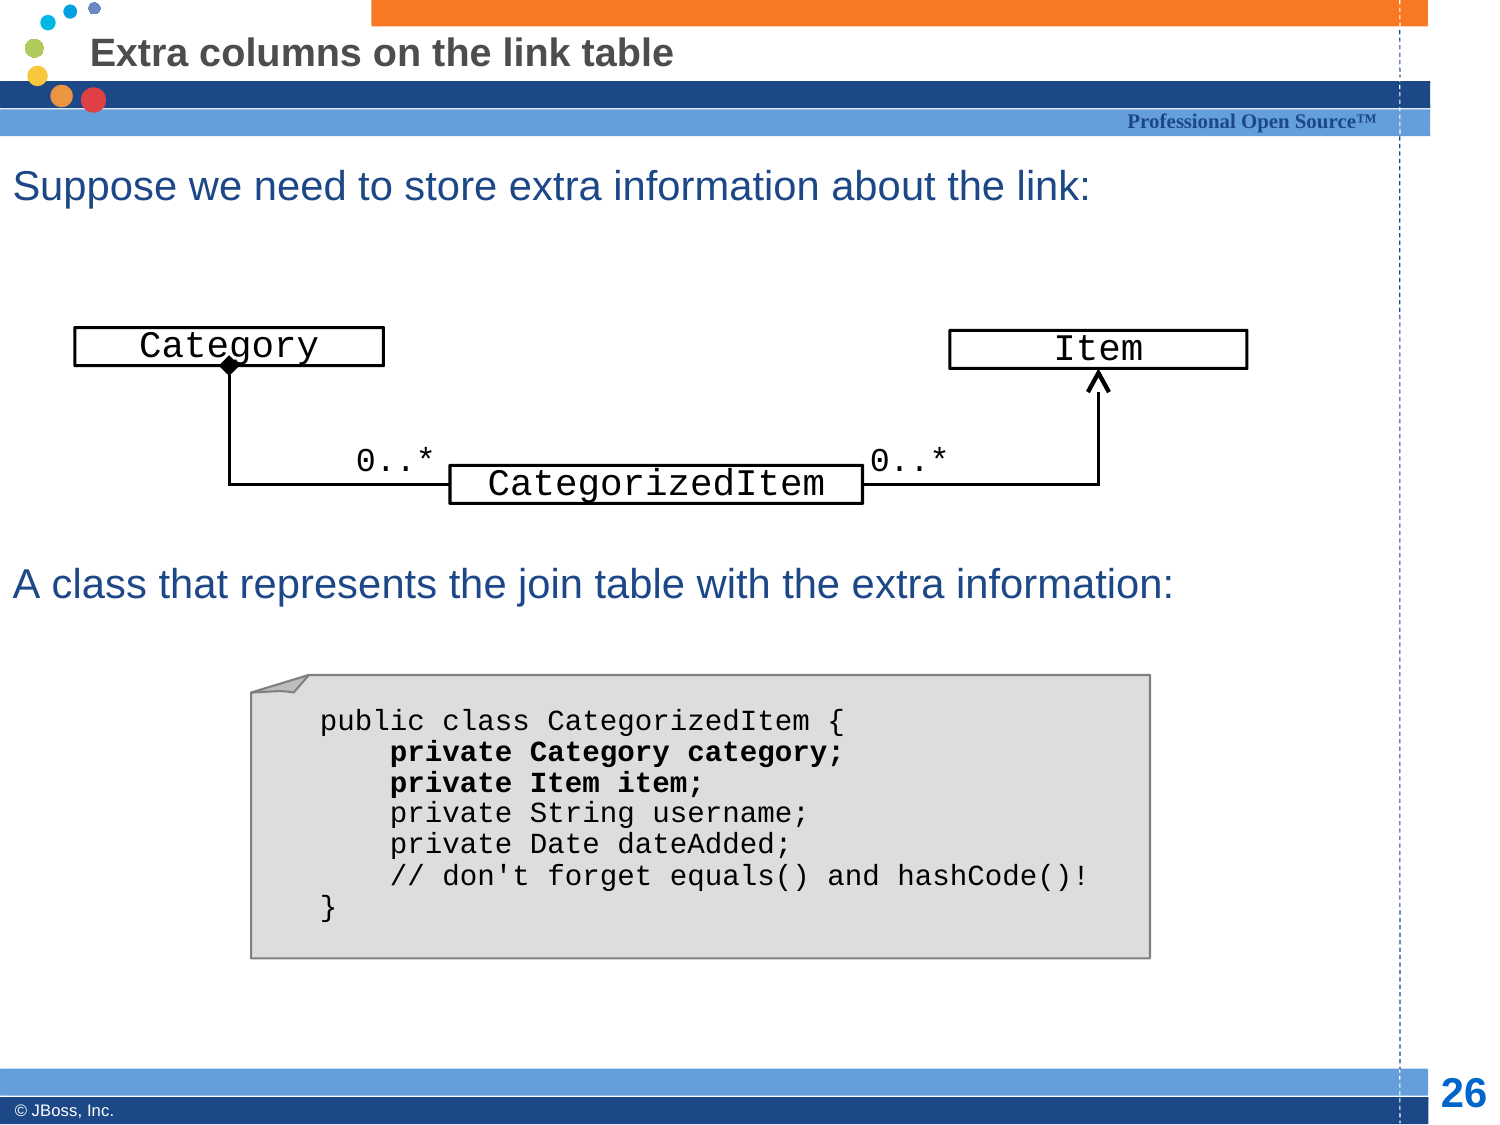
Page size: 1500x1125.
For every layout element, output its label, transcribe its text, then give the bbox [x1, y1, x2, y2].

text_box public class CategorizedItem { private Category category; private Item item; private String username; private Date dateAdded; // don't forget equals() and hashCode()! } [304, 677, 1127, 931]
text_box 0..* [869, 444, 950, 479]
text_box CategorizedItem [450, 465, 863, 504]
text_box Category [74, 327, 384, 366]
text_box [251, 674, 1150, 959]
text_box 0..* [355, 444, 437, 479]
title Extra columns on the link table [75, 20, 1351, 84]
list Suppose we need to store extra information about the link: A class that represents the join table with the extra information: [12, 162, 1388, 1063]
text_box Item [949, 330, 1247, 369]
